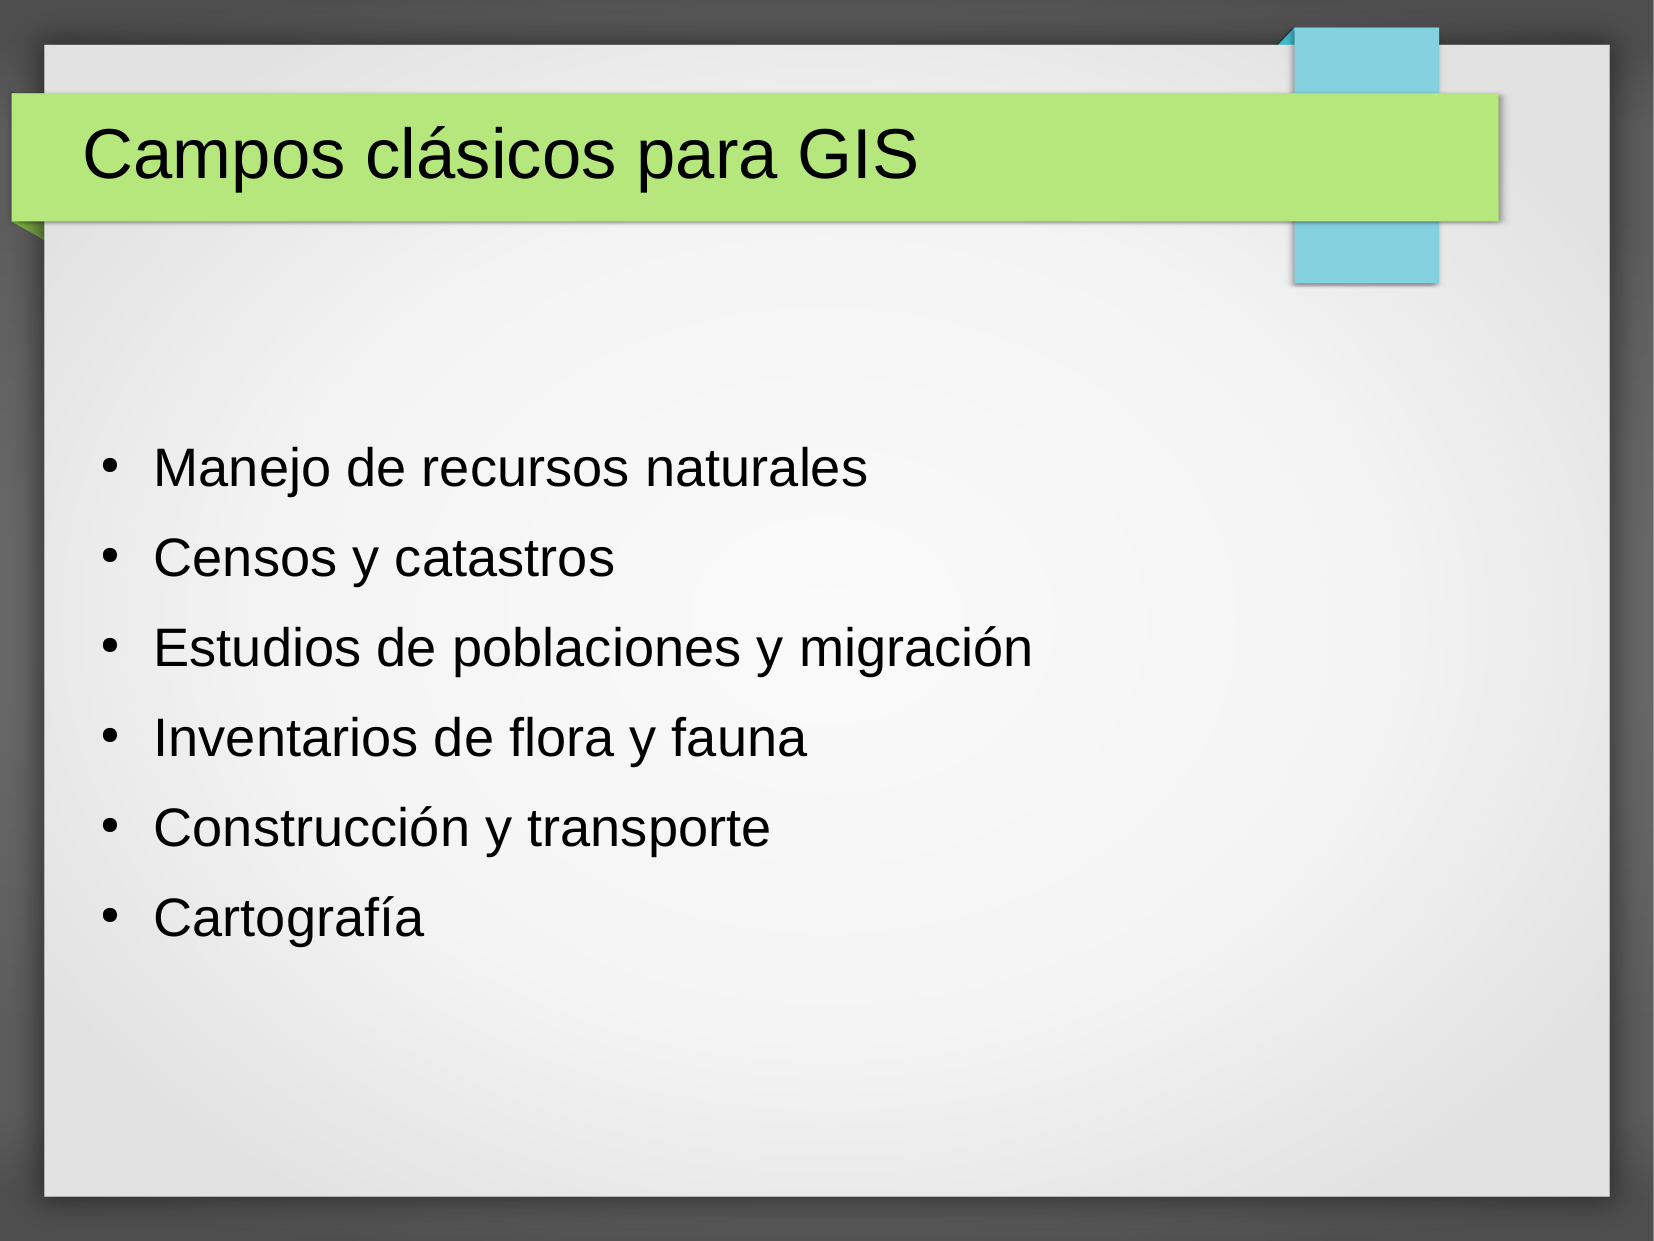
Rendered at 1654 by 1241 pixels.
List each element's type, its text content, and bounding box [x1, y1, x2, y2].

picture [0, 0, 1654, 1241]
list Manejo de recursos naturales Censos y catastros Estudios de poblaciones y migración Inventarios de flora y fauna Construcción y transporte Cartografía [82, 437, 1571, 997]
title Campos clásicos para GIS [82, 94, 1264, 213]
